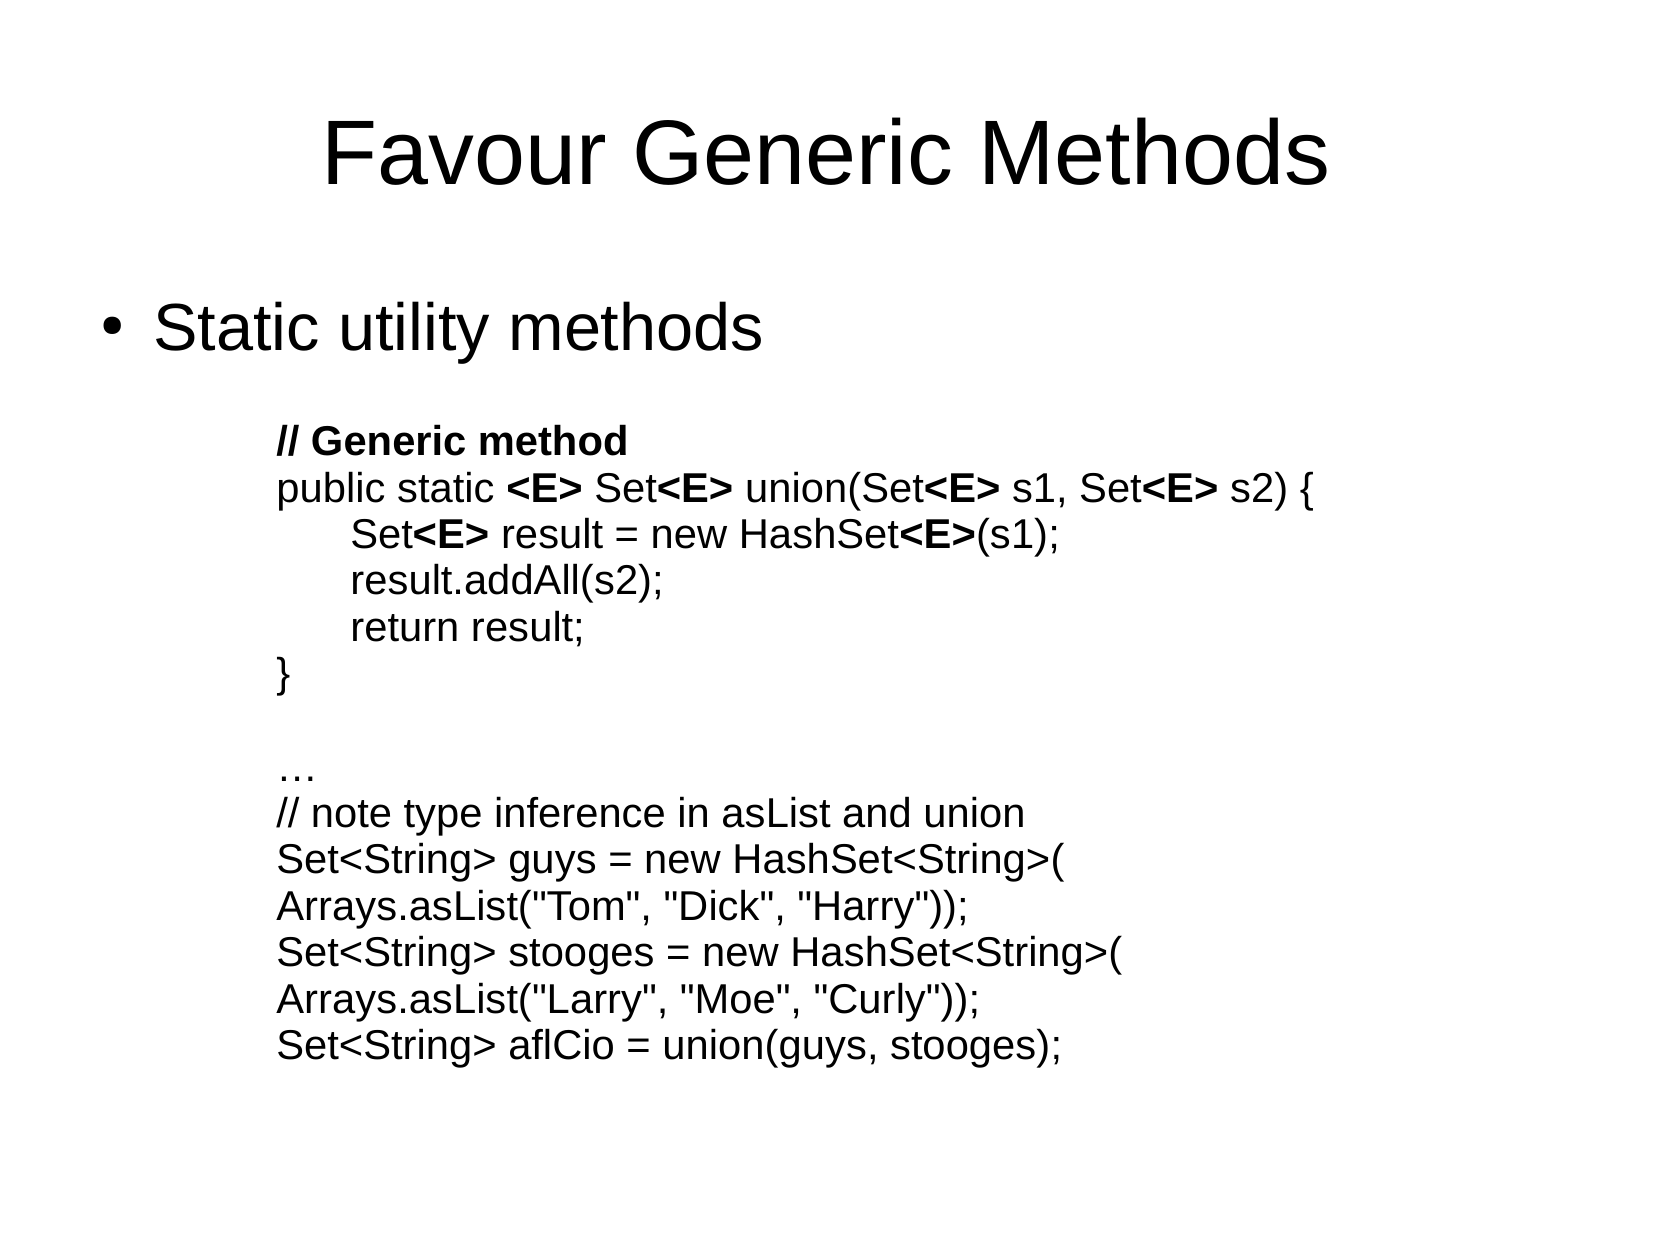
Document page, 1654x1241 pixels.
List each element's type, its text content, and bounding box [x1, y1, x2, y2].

text_box // Generic method public static <E> Set<E> union(Set<E> s1, Set<E> s2) { Set<E> result = new HashSet<E>(s1); result.addAll(s2); return result; } … // note type inference in asList and union Set<String> guys = new HashSet<String>( Arrays.asList("Tom", "Dick", "Harry")); Set<String> stooges = new HashSet<String>( Arrays.asList("Larry", "Moe", "Curly")); Set<String> aflCio = union(guys, stooges); [261, 410, 1329, 1083]
title Favour Generic Methods [82, 56, 1571, 250]
list Static utility methods [82, 290, 1571, 1094]
